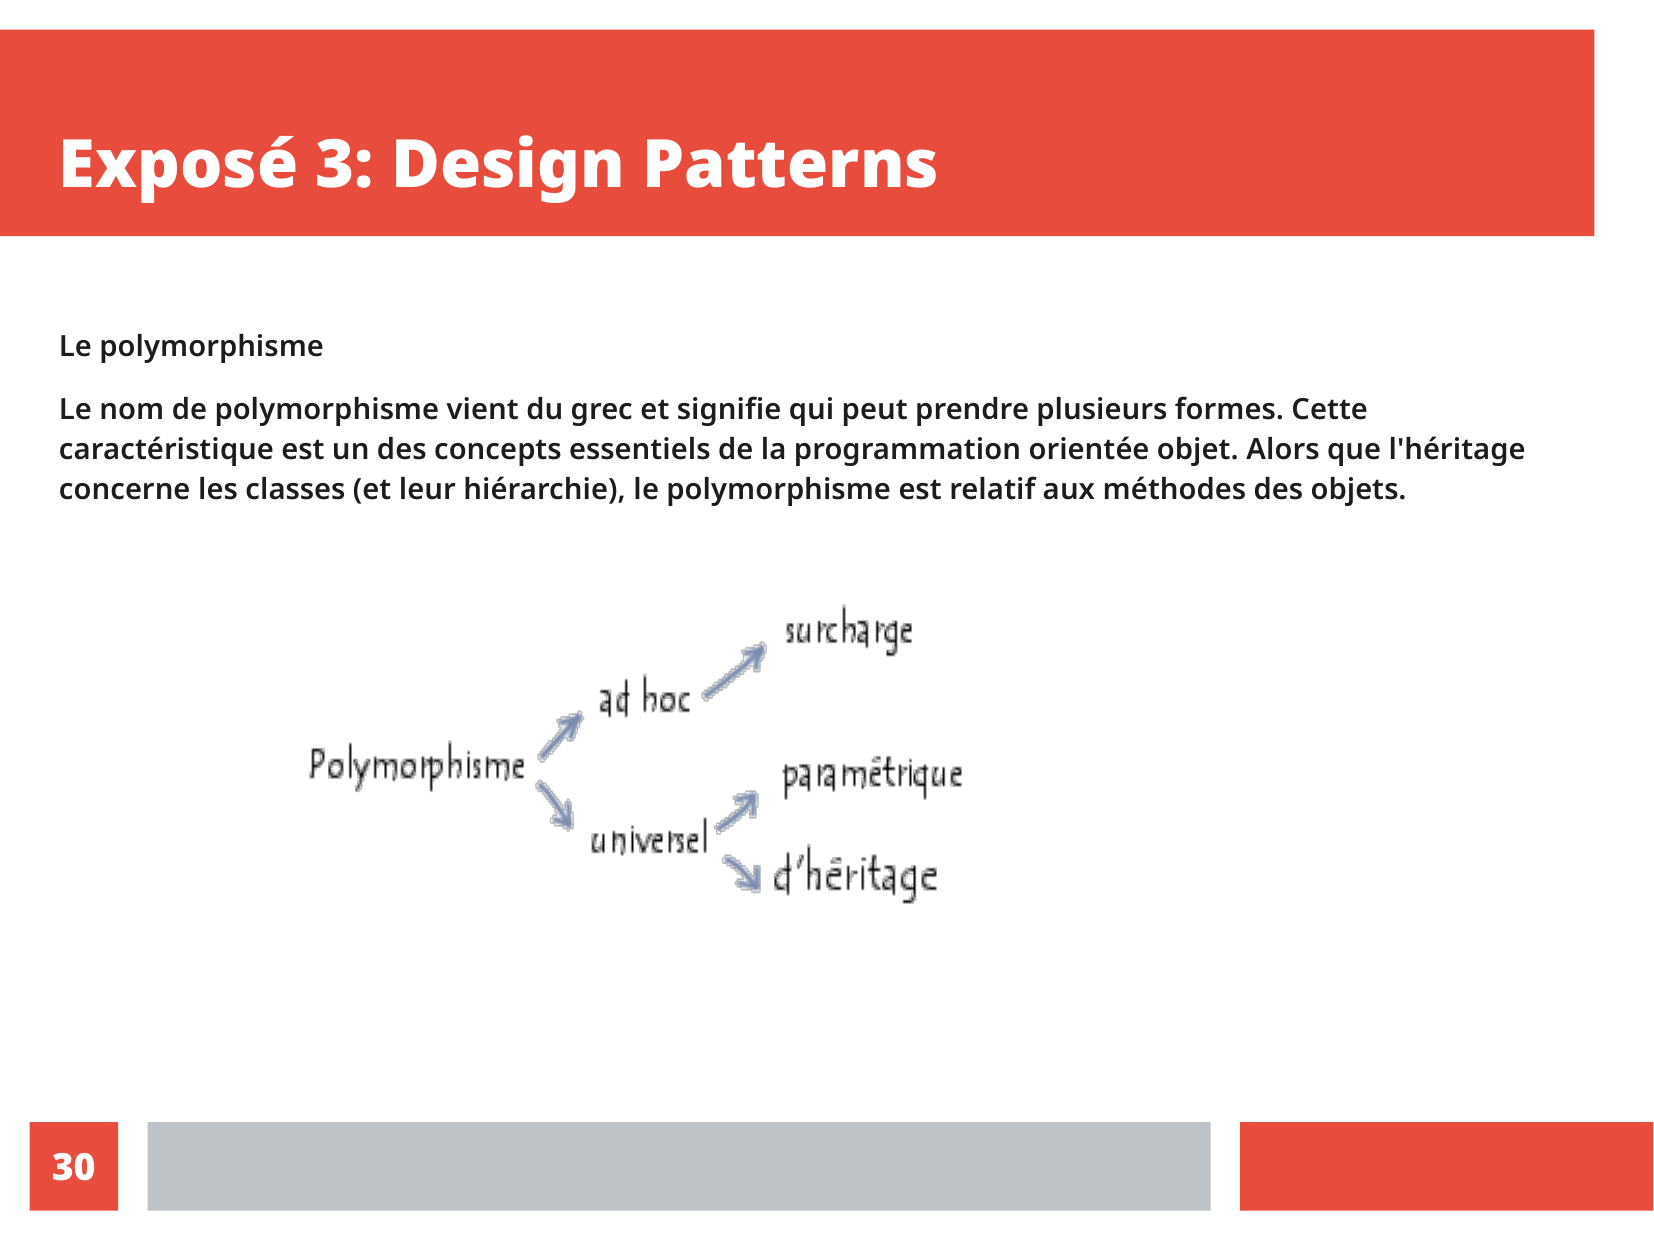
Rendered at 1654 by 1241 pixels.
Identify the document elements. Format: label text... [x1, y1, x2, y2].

list Le polymorphisme Le nom de polymorphisme vient du grec et signifie qui peut prendre plusieurs formes. Cette caractéristique est un des concepts essentiels de la programmation orientée objet. Alors que l'héritage concerne les classes (et leur hiérarchie), le polymorphisme est relatif aux méthodes des objets. [59, 324, 1565, 1093]
title Exposé 3: Design Patterns [59, 59, 1595, 207]
picture [271, 590, 995, 957]
